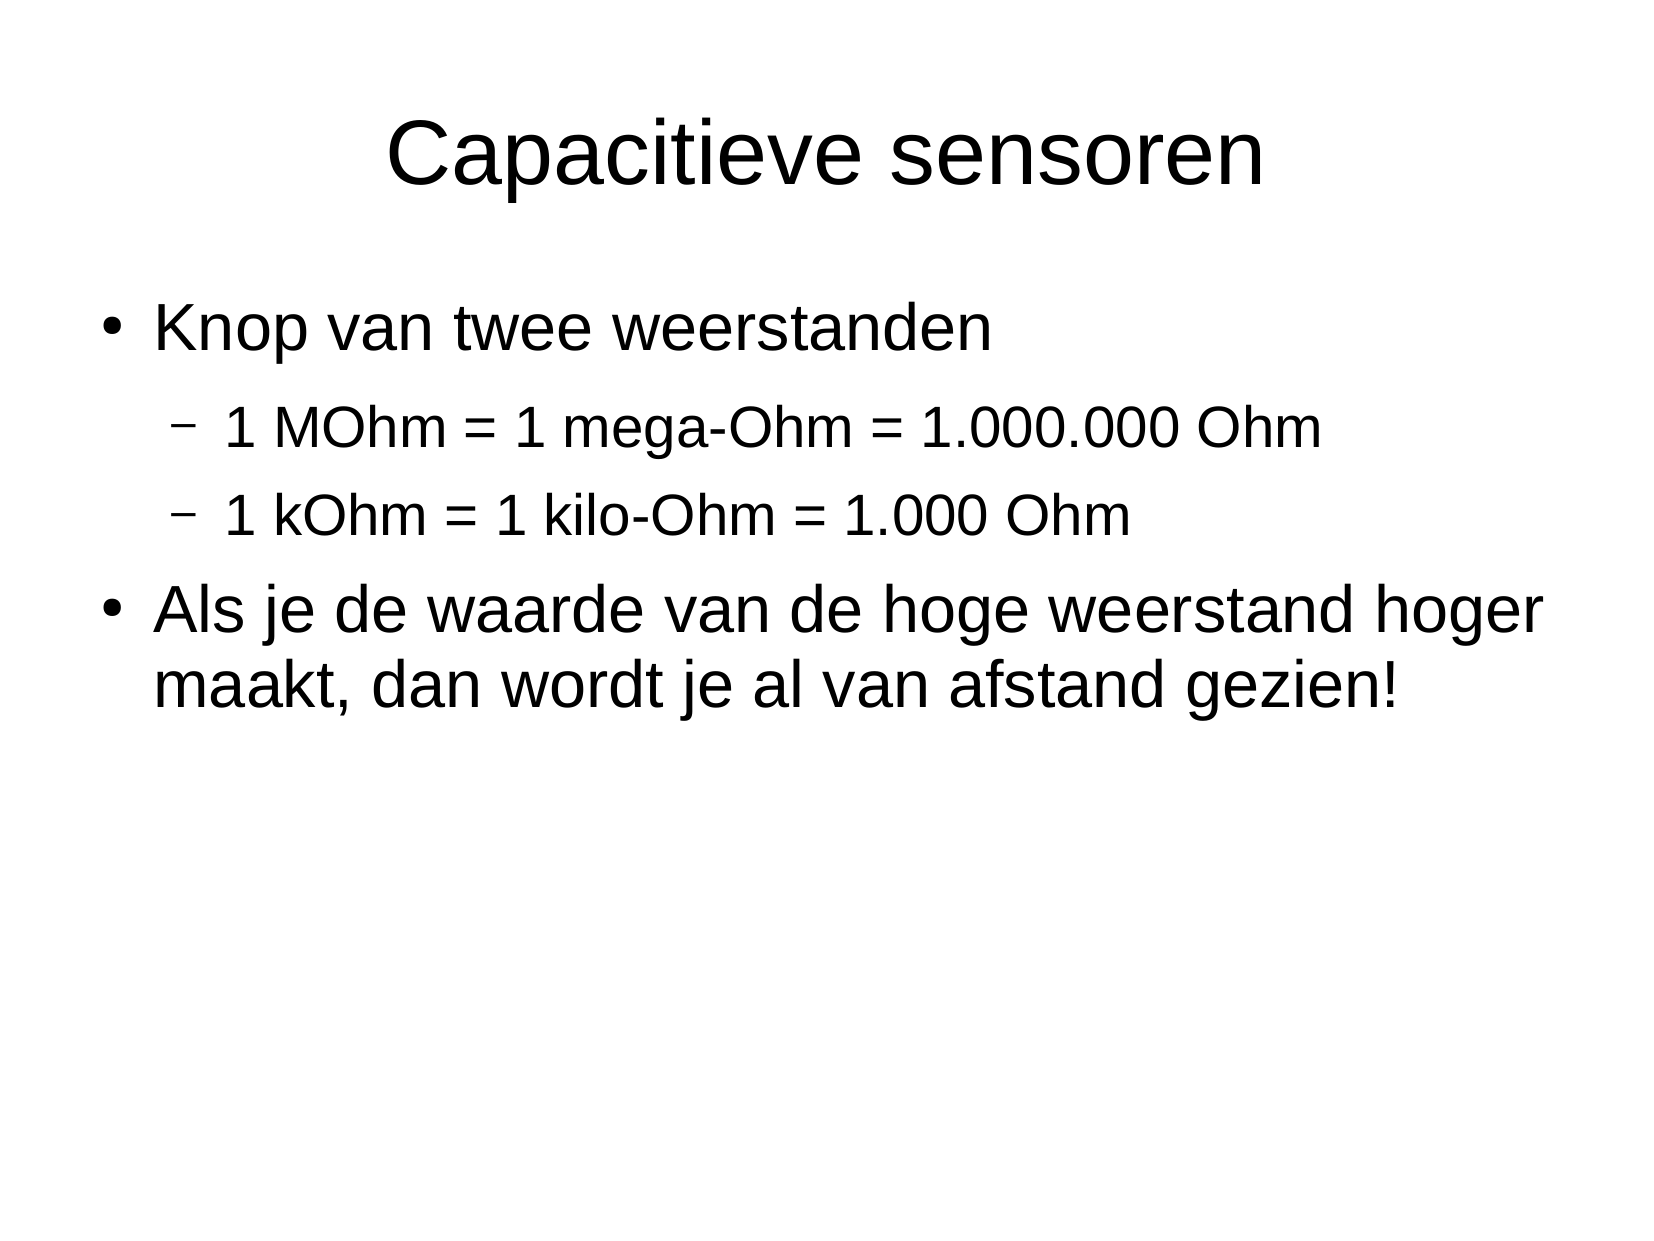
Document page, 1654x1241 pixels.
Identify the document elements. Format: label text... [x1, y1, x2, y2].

title Capacitieve sensoren [82, 49, 1571, 257]
list Knop van twee weerstanden 1 MOhm = 1 mega-Ohm = 1.000.000 Ohm 1 kOhm = 1 kilo-Ohm = 1.000 Ohm Als je de waarde van de hoge weerstand hoger maakt, dan wordt je al van afstand gezien! [82, 290, 1571, 1010]
